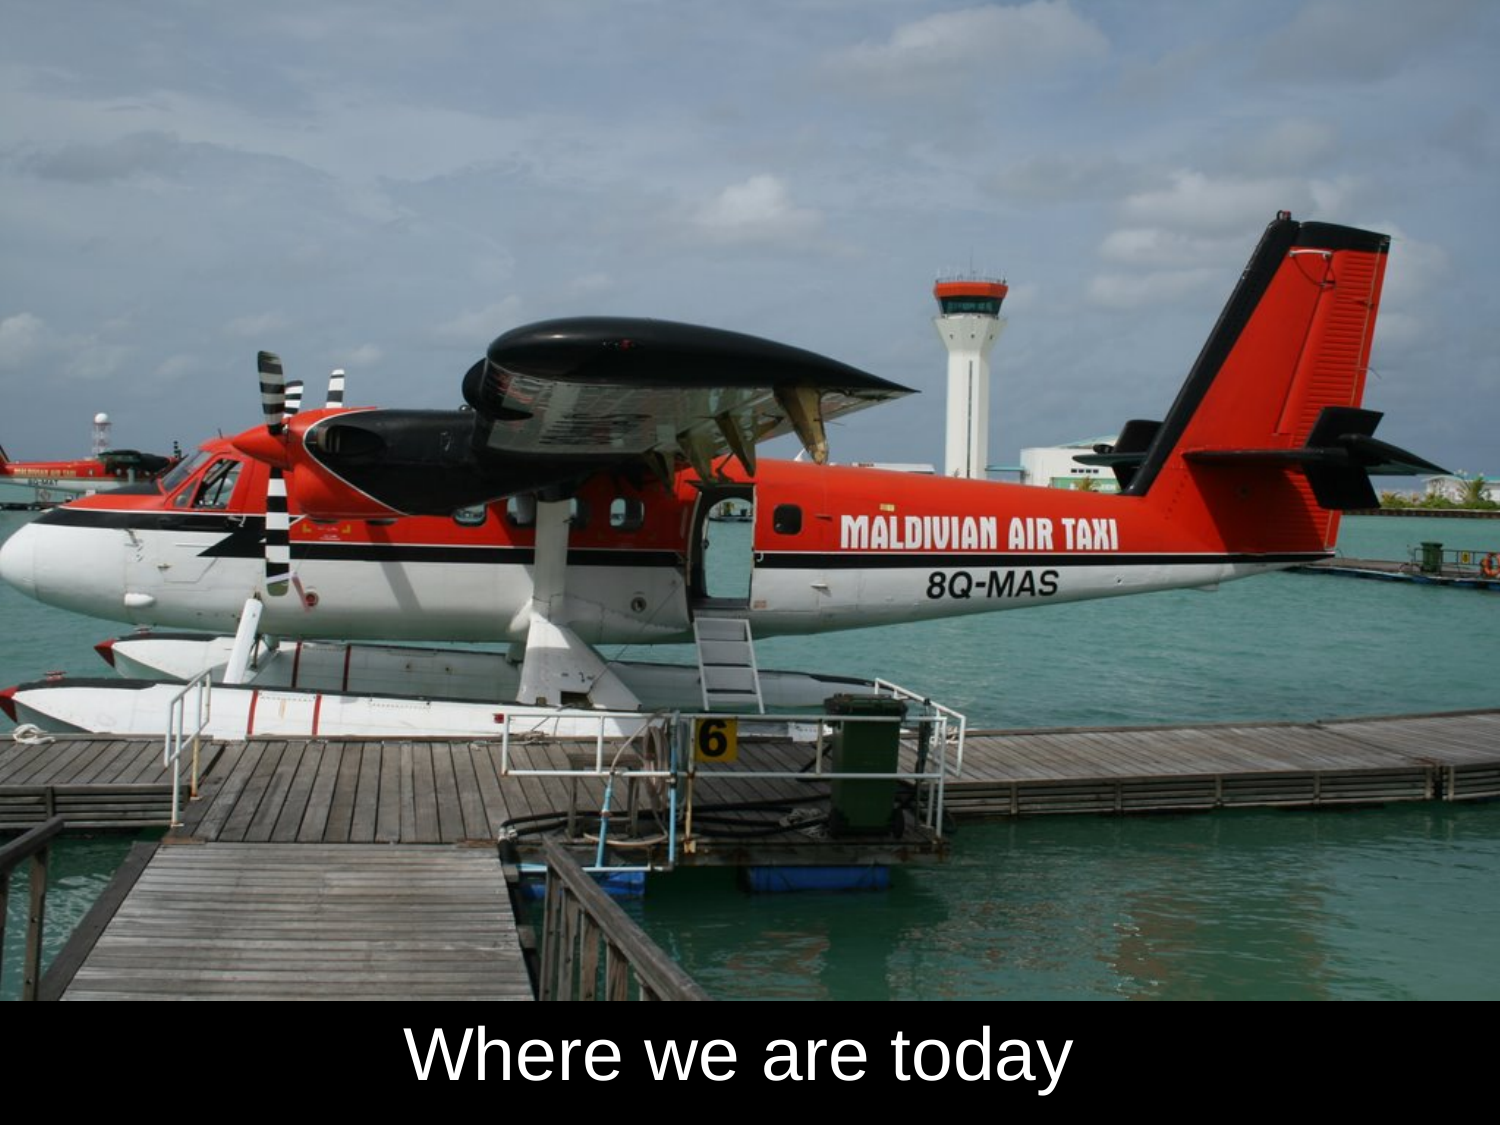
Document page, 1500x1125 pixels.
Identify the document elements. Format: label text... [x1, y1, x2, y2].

picture [0, 0, 1500, 1001]
title Where we are today [173, 990, 1305, 1125]
